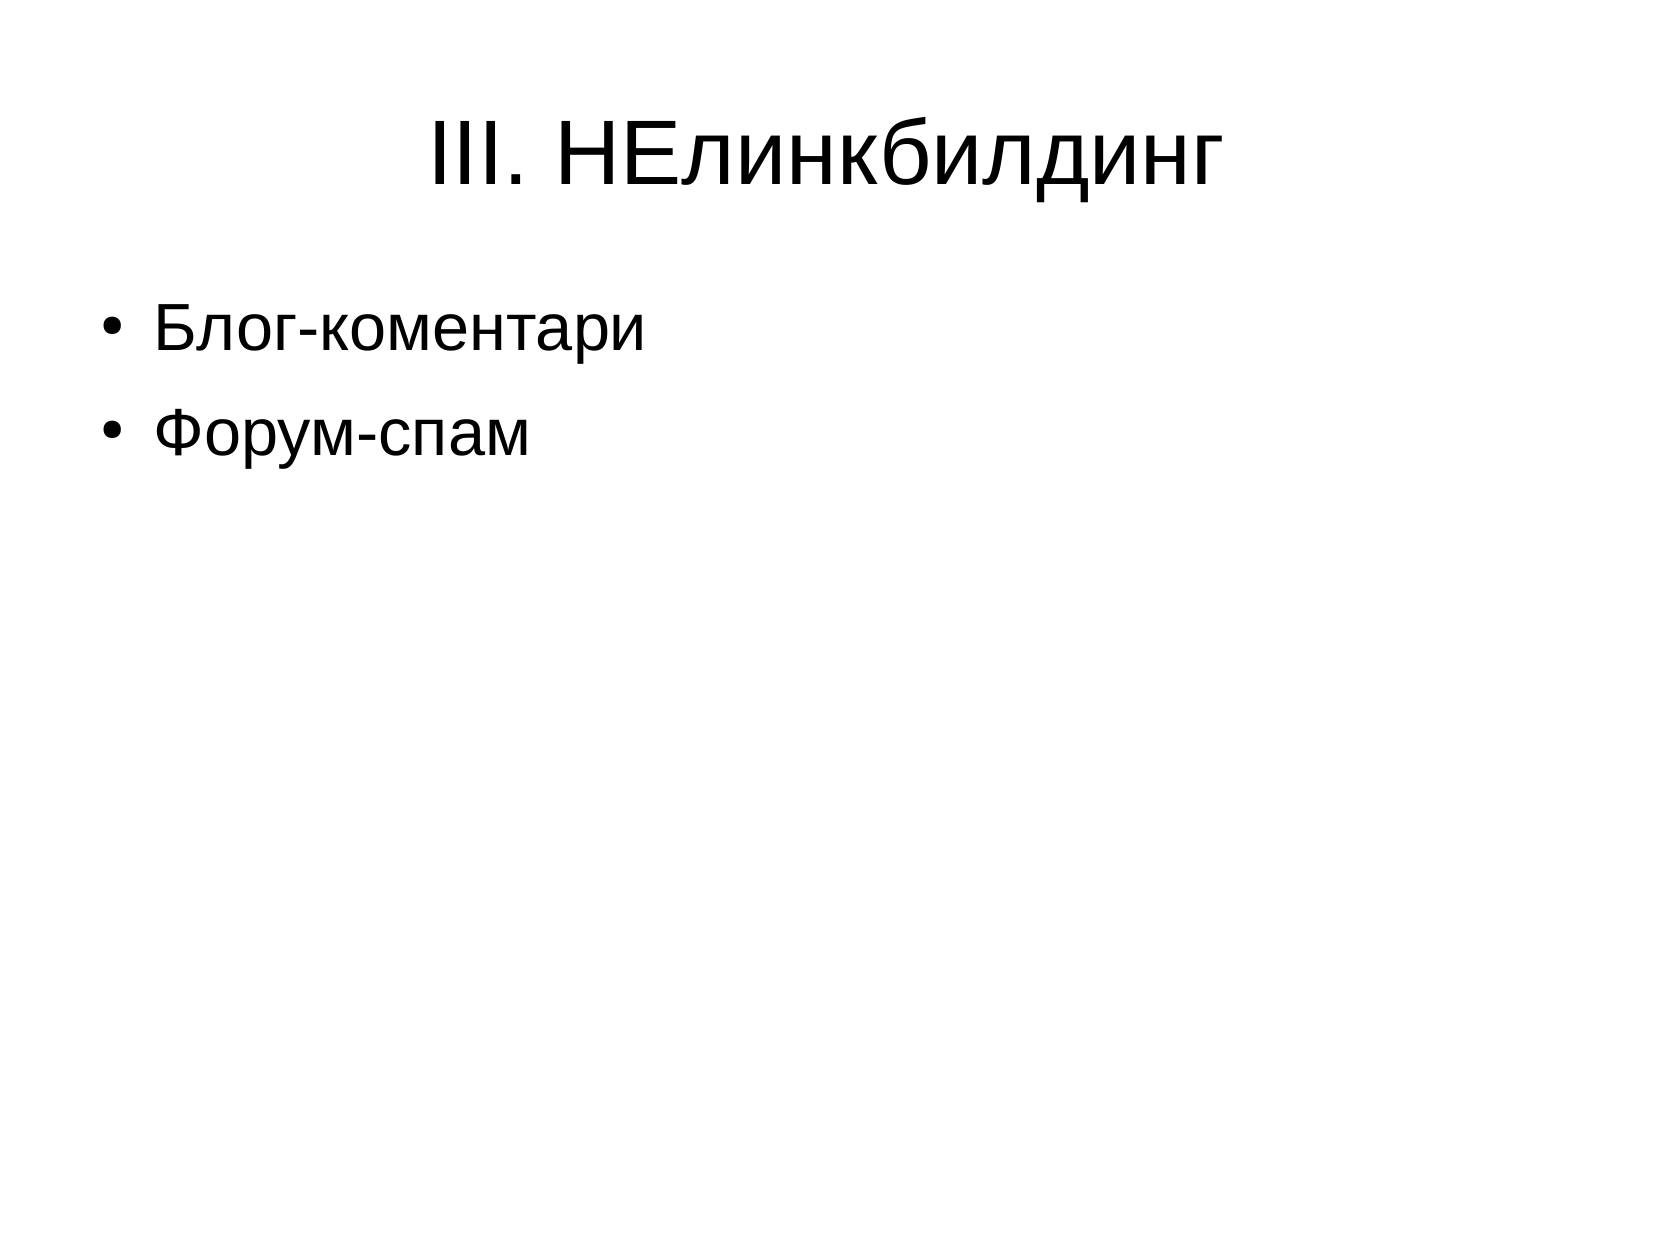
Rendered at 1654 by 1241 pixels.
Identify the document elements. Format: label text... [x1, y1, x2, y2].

title III. НЕлинкбилдинг [82, 49, 1571, 257]
list Блог-коментари Форум-спам [82, 290, 1571, 1109]
